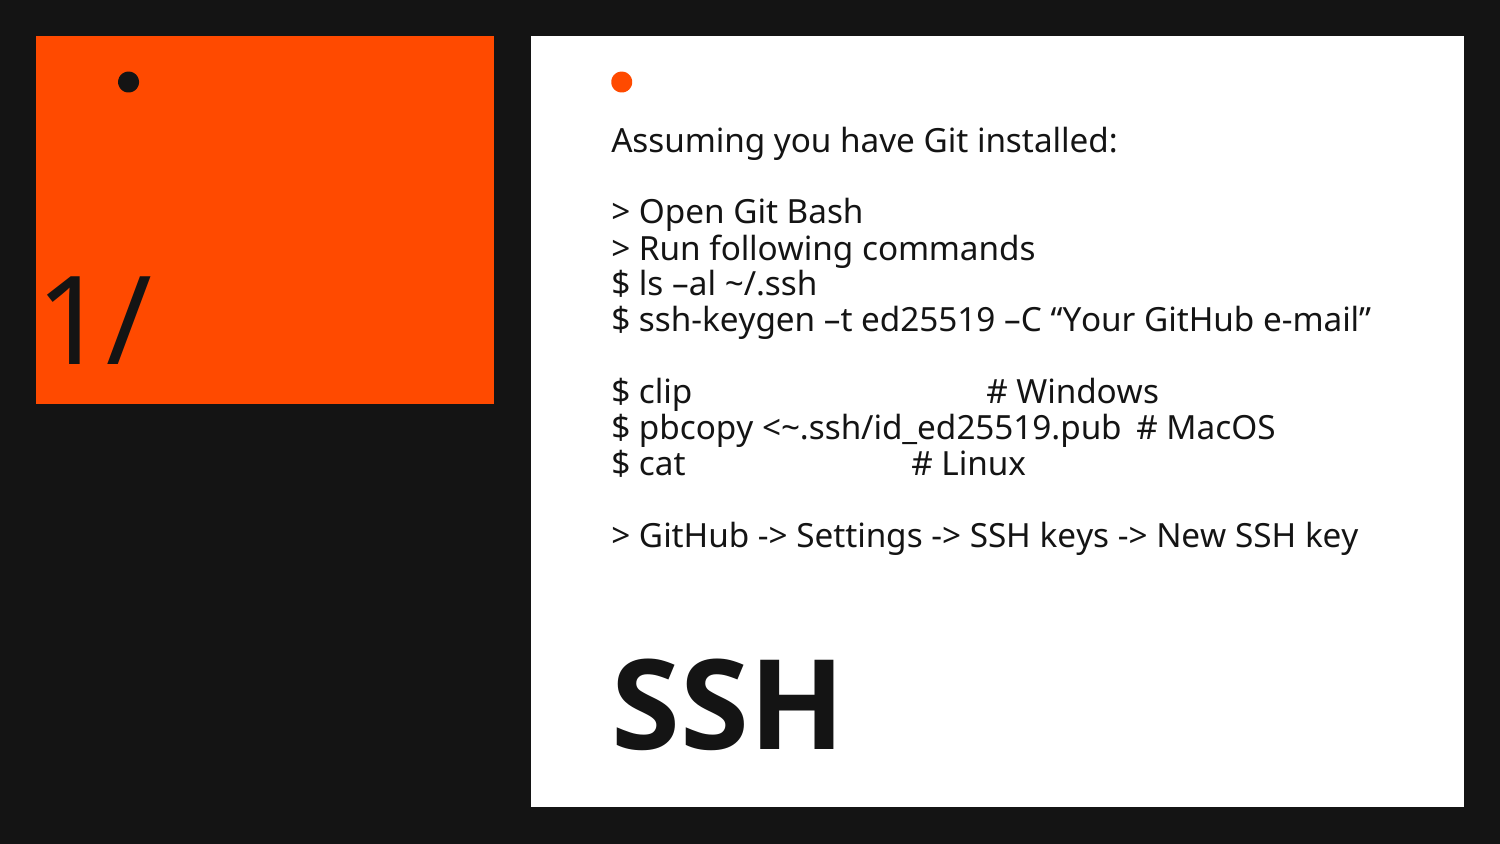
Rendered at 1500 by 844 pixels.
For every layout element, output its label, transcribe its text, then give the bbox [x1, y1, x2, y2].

subtitle Assuming you have Git installed: > Open Git Bash > Run following commands $ ls –al ~/.ssh $ ssh-keygen –t ed25519 –C “Your GitHub e-mail” $ clip # Windows $ pbcopy <~.ssh/id_ed25519.pub # MacOS $ cat # Linux > GitHub -> Settings -> SSH keys -> New SSH key [611, 123, 1397, 566]
title 1/ [36, 206, 212, 404]
title SSH [611, 566, 1382, 773]
text_box [118, 71, 140, 93]
text_box [611, 71, 633, 93]
